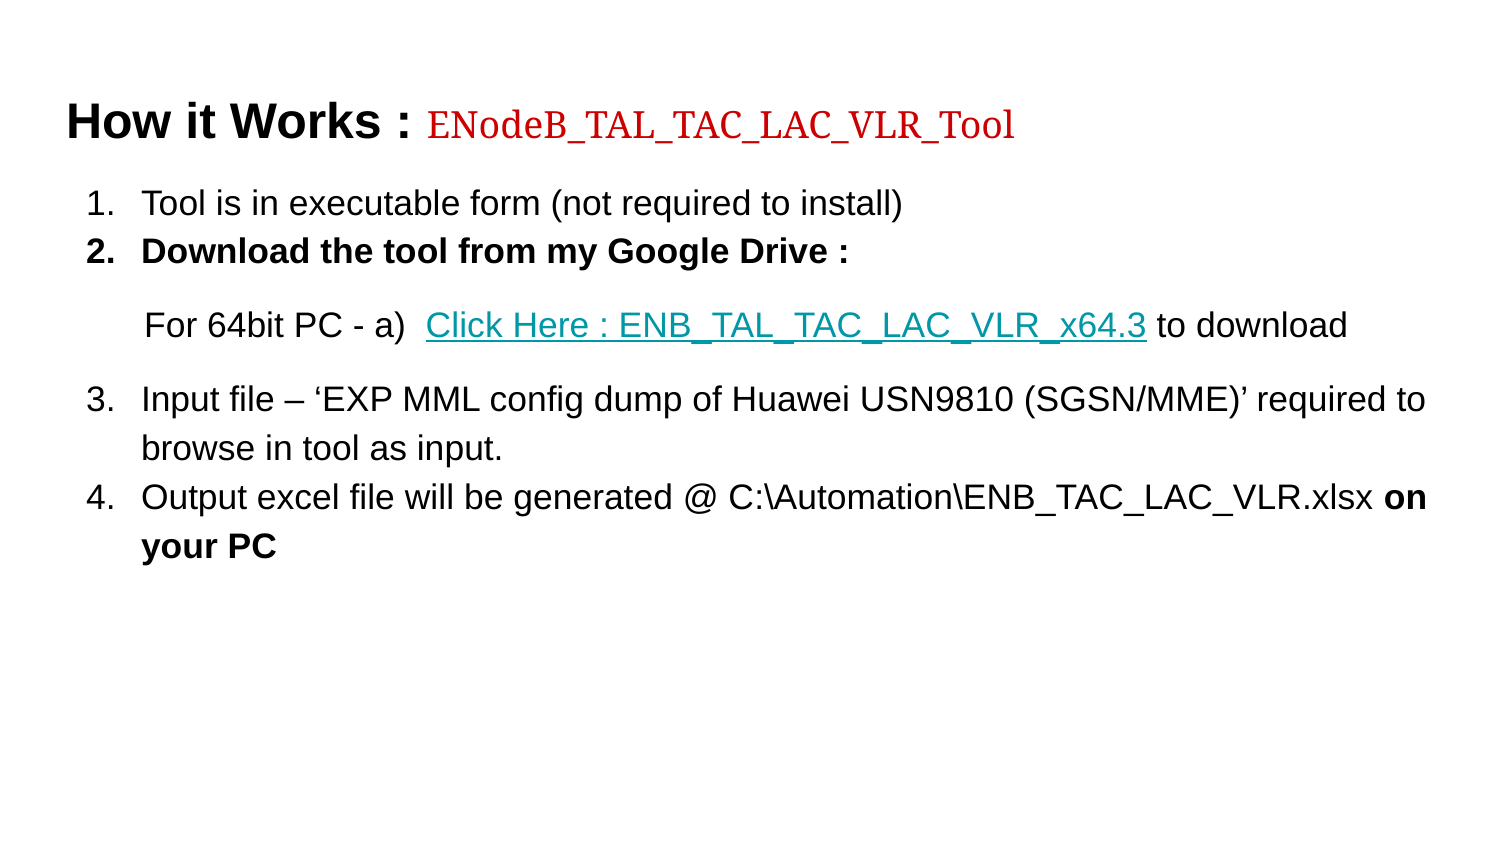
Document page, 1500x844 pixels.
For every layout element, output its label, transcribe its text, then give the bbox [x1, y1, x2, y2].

list How it Works : ENodeB_TAL_TAC_LAC_VLR_Tool Tool is in executable form (not required to install) Download the tool from my Google Drive : For 64bit PC - a) Click Here : ENB_TAL_TAC_LAC_VLR_x64.3 to download Input file – ‘EXP MML config dump of Huawei USN9810 (SGSN/MME)’ required to browse in tool as input. Output excel file will be generated @ C:\Automation\ENB_TAC_LAC_VLR.xlsx on your PC [51, 64, 1449, 780]
